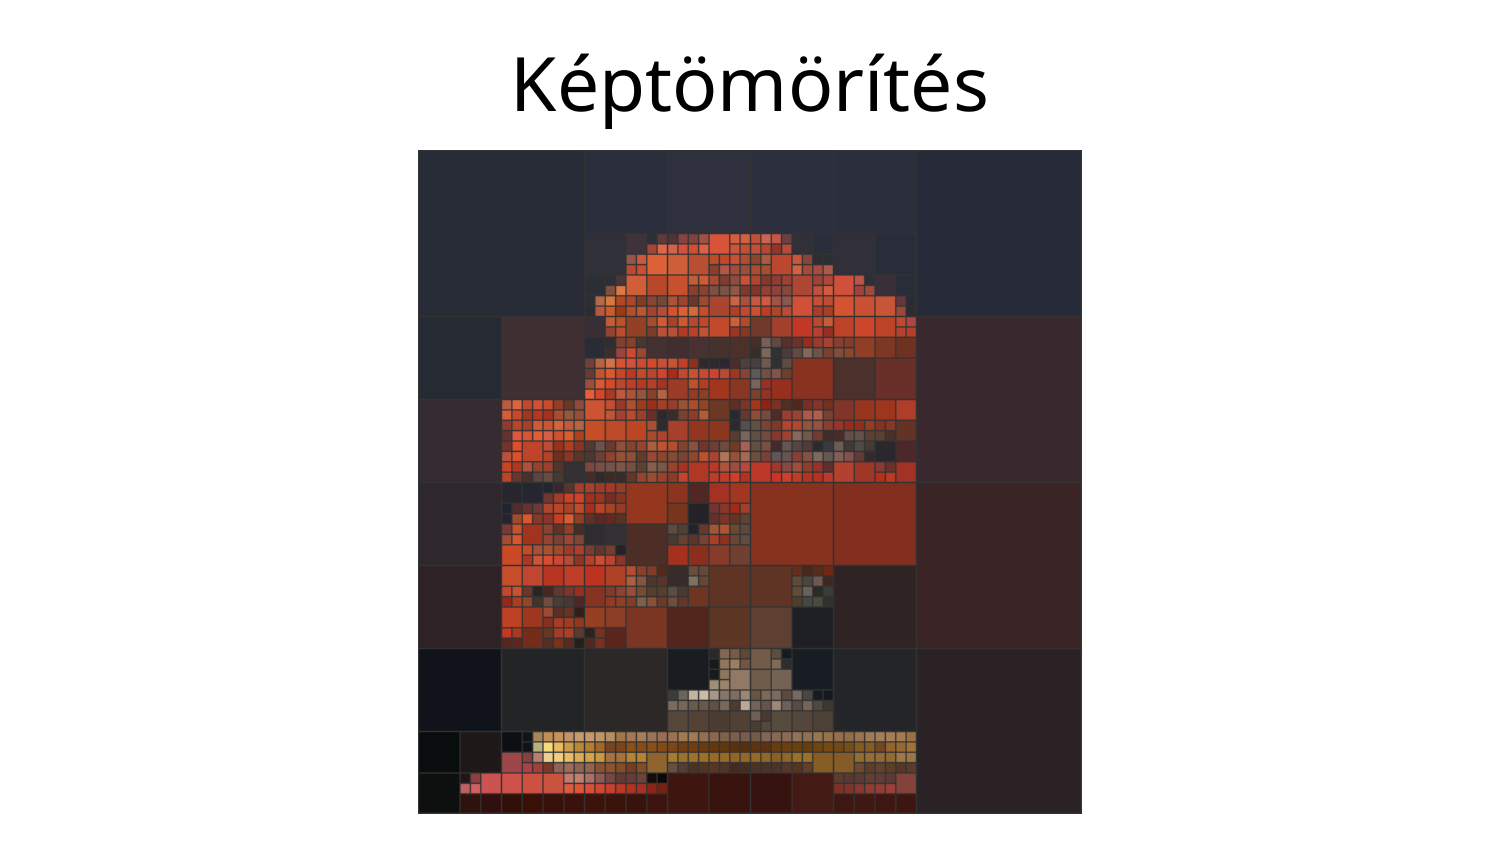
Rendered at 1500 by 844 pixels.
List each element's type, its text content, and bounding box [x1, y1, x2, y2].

text_box Képtömörítés [44, 32, 1456, 131]
picture [418, 150, 1082, 814]
